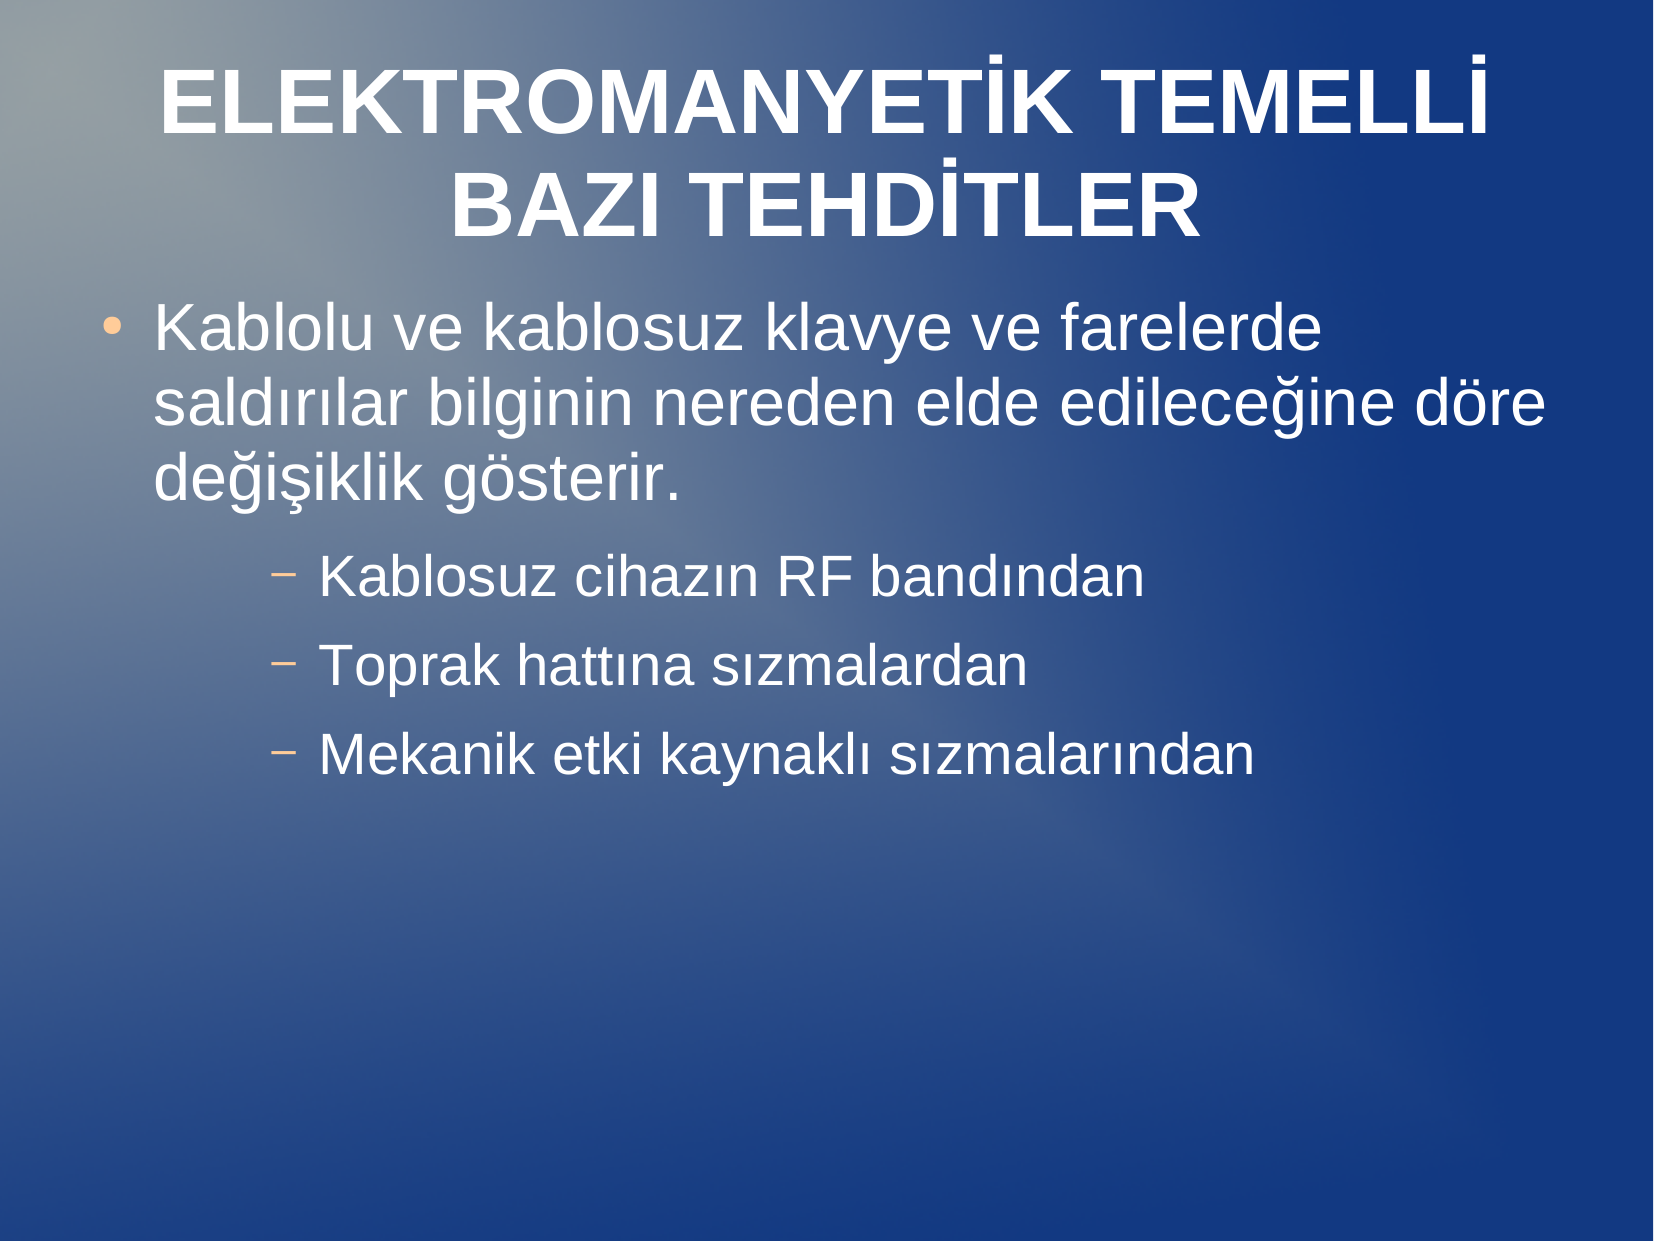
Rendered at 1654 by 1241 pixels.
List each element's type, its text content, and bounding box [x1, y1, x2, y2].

list Kablolu ve kablosuz klavye ve farelerde saldırılar bilginin nereden elde edileceğine döre değişiklik gösterir. Kablosuz cihazın RF bandından Toprak hattına sızmalardan Mekanik etki kaynaklı sızmalarından [82, 290, 1571, 1095]
title ELEKTROMANYETİK TEMELLİ BAZI TEHDİTLER [82, 50, 1571, 256]
picture [0, 0, 1654, 1241]
